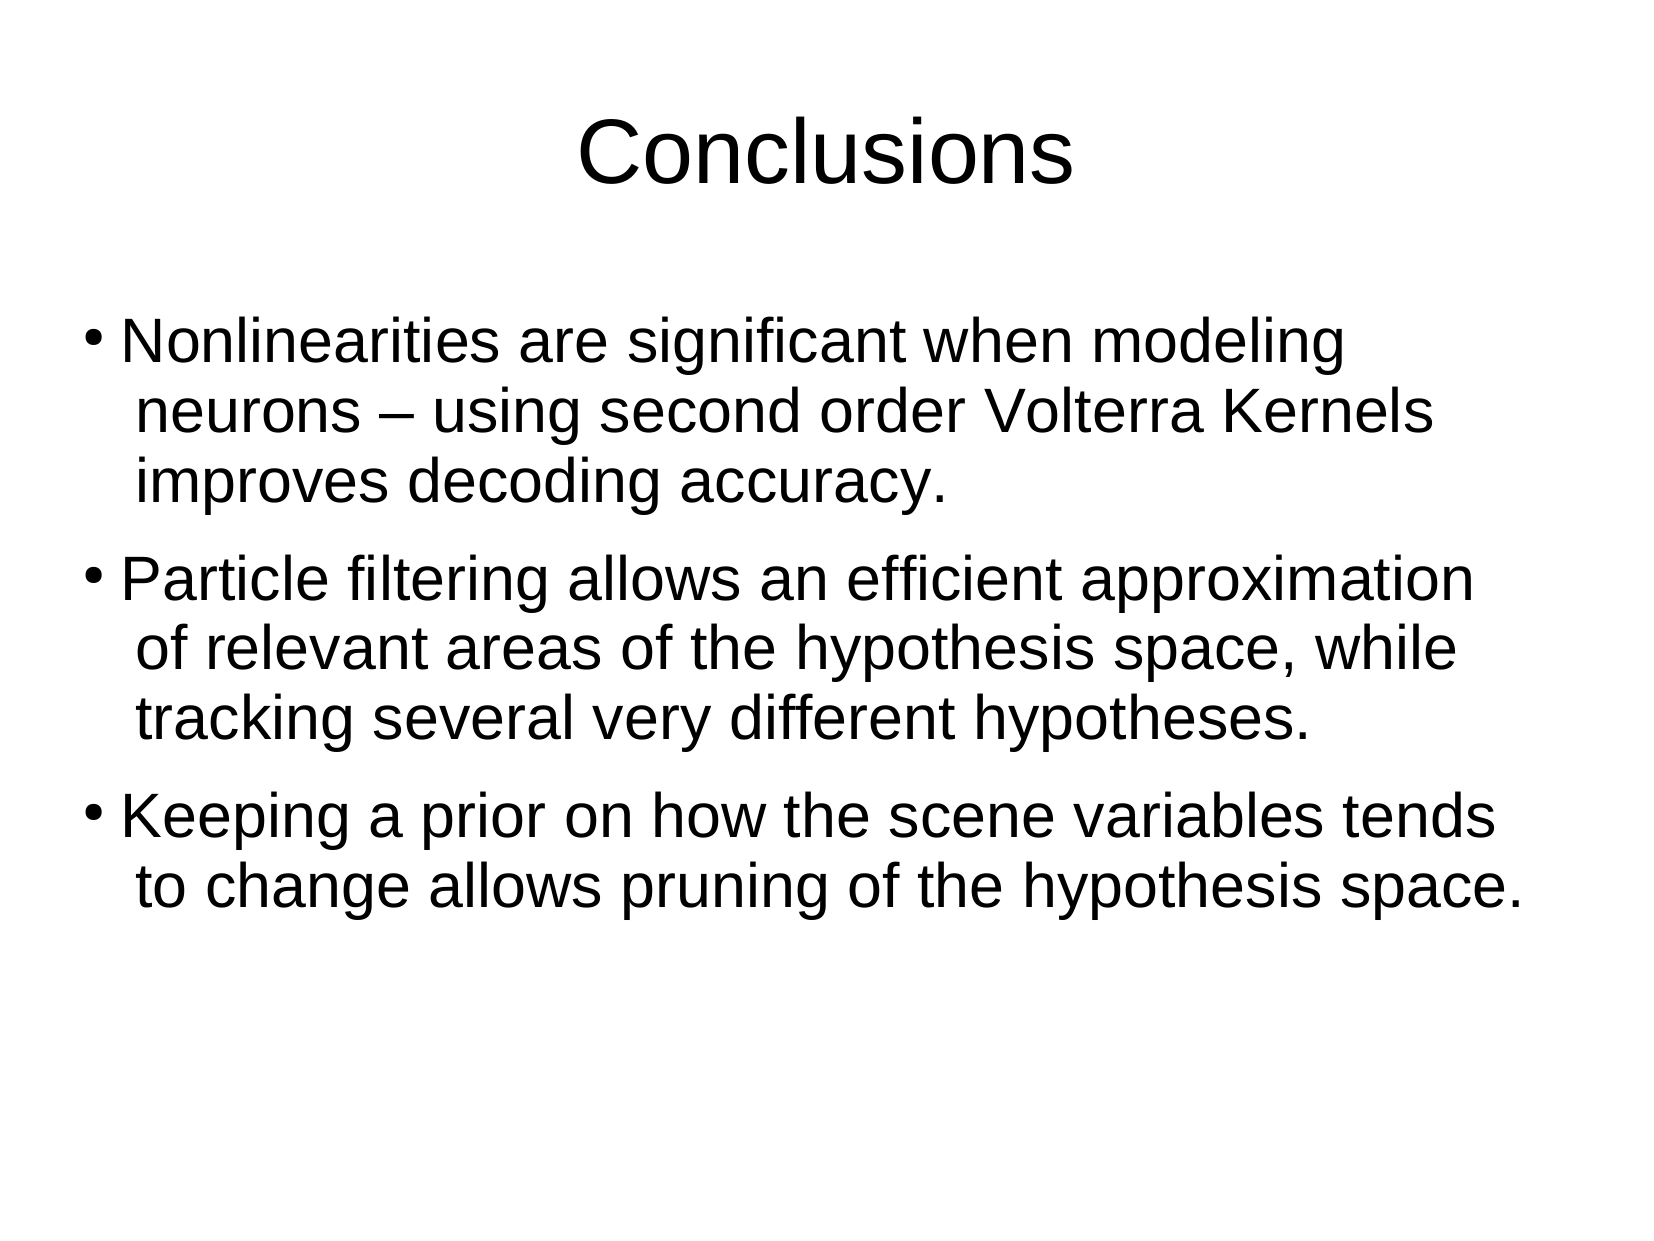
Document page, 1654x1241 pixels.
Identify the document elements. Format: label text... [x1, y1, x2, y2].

list Nonlinearities are significant when modeling neurons – using second order Volterra Kernels improves decoding accuracy. Particle filtering allows an efficient approximation of relevant areas of the hypothesis space, while tracking several very different hypotheses. Keeping a prior on how the scene variables tends to change allows pruning of the hypothesis space. [82, 301, 1538, 1022]
title Conclusions [82, 49, 1571, 257]
